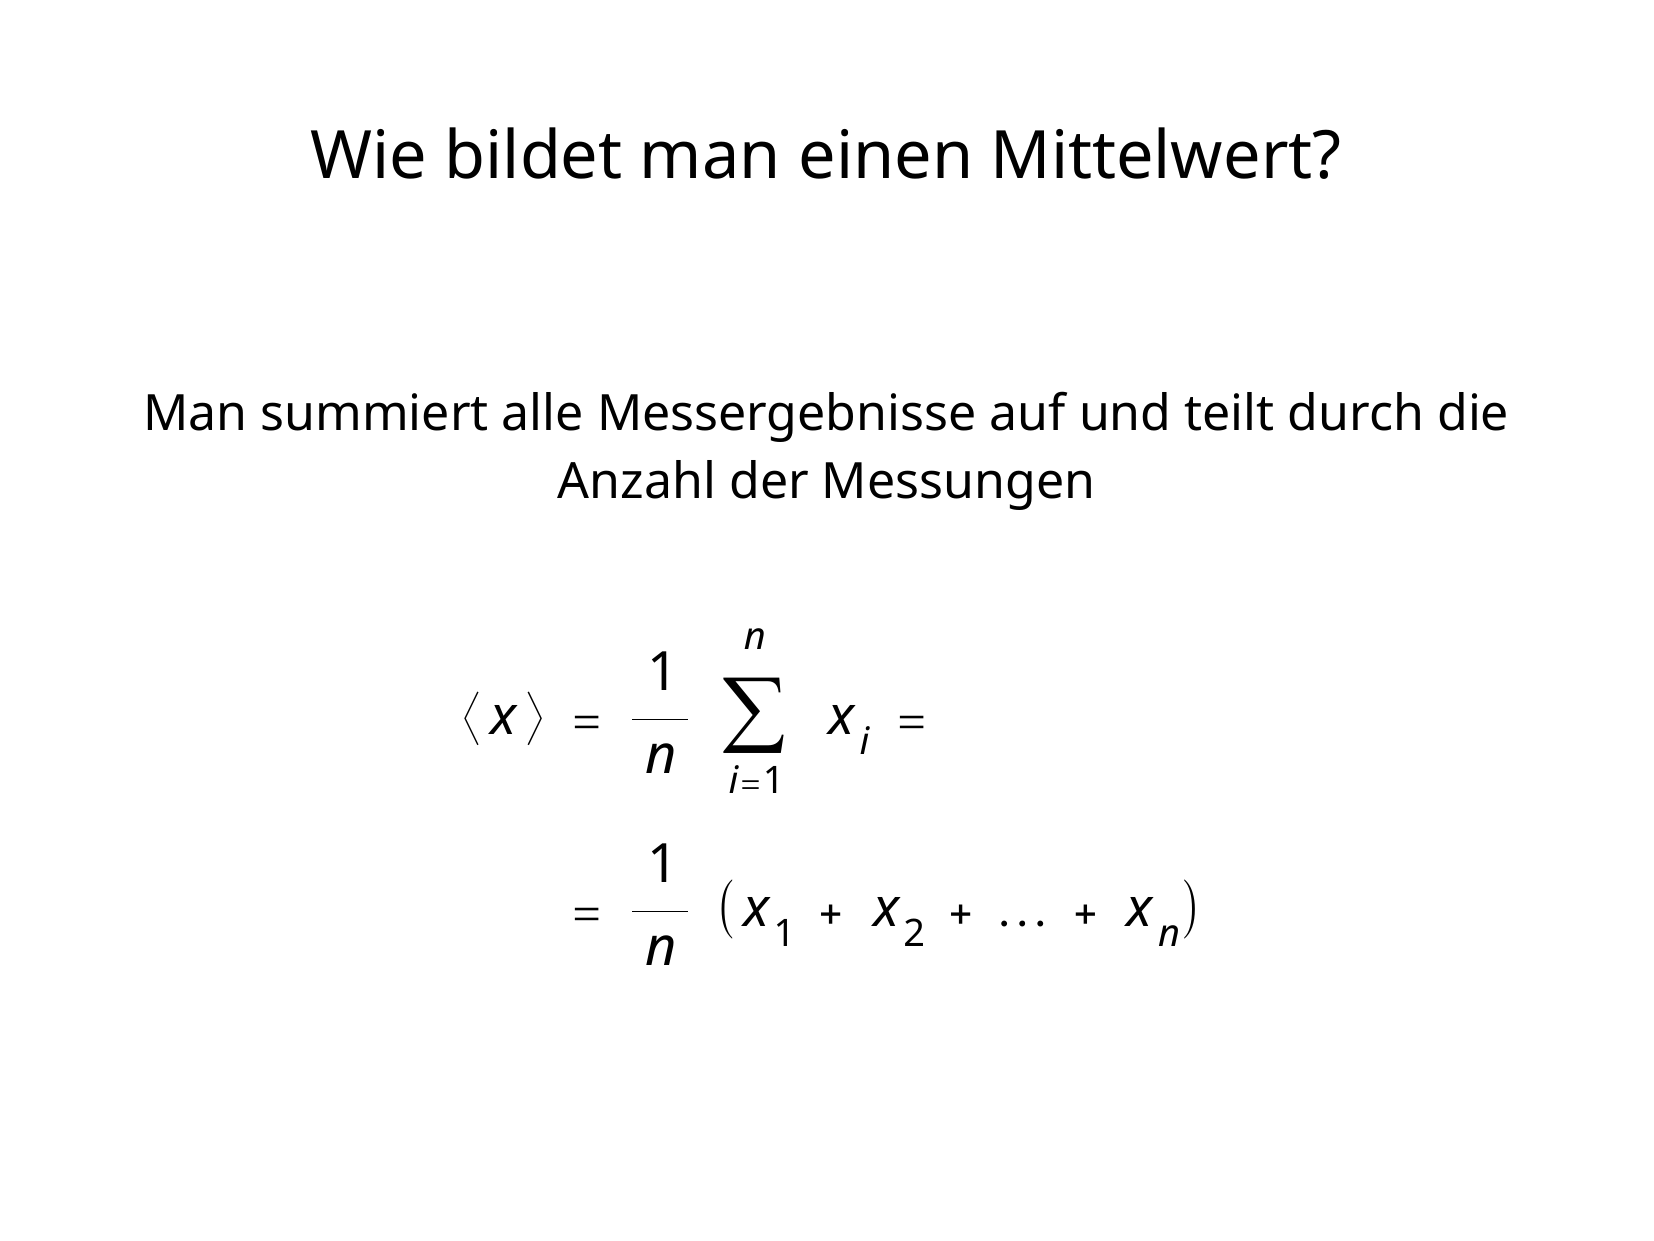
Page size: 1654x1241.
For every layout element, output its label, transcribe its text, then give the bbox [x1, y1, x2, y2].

subtitle Man summiert alle Messergebnisse auf und teilt durch die Anzahl der Messungen [82, 290, 1571, 1010]
chart [447, 613, 1207, 981]
title Wie bildet man einen Mittelwert? [82, 49, 1571, 257]
